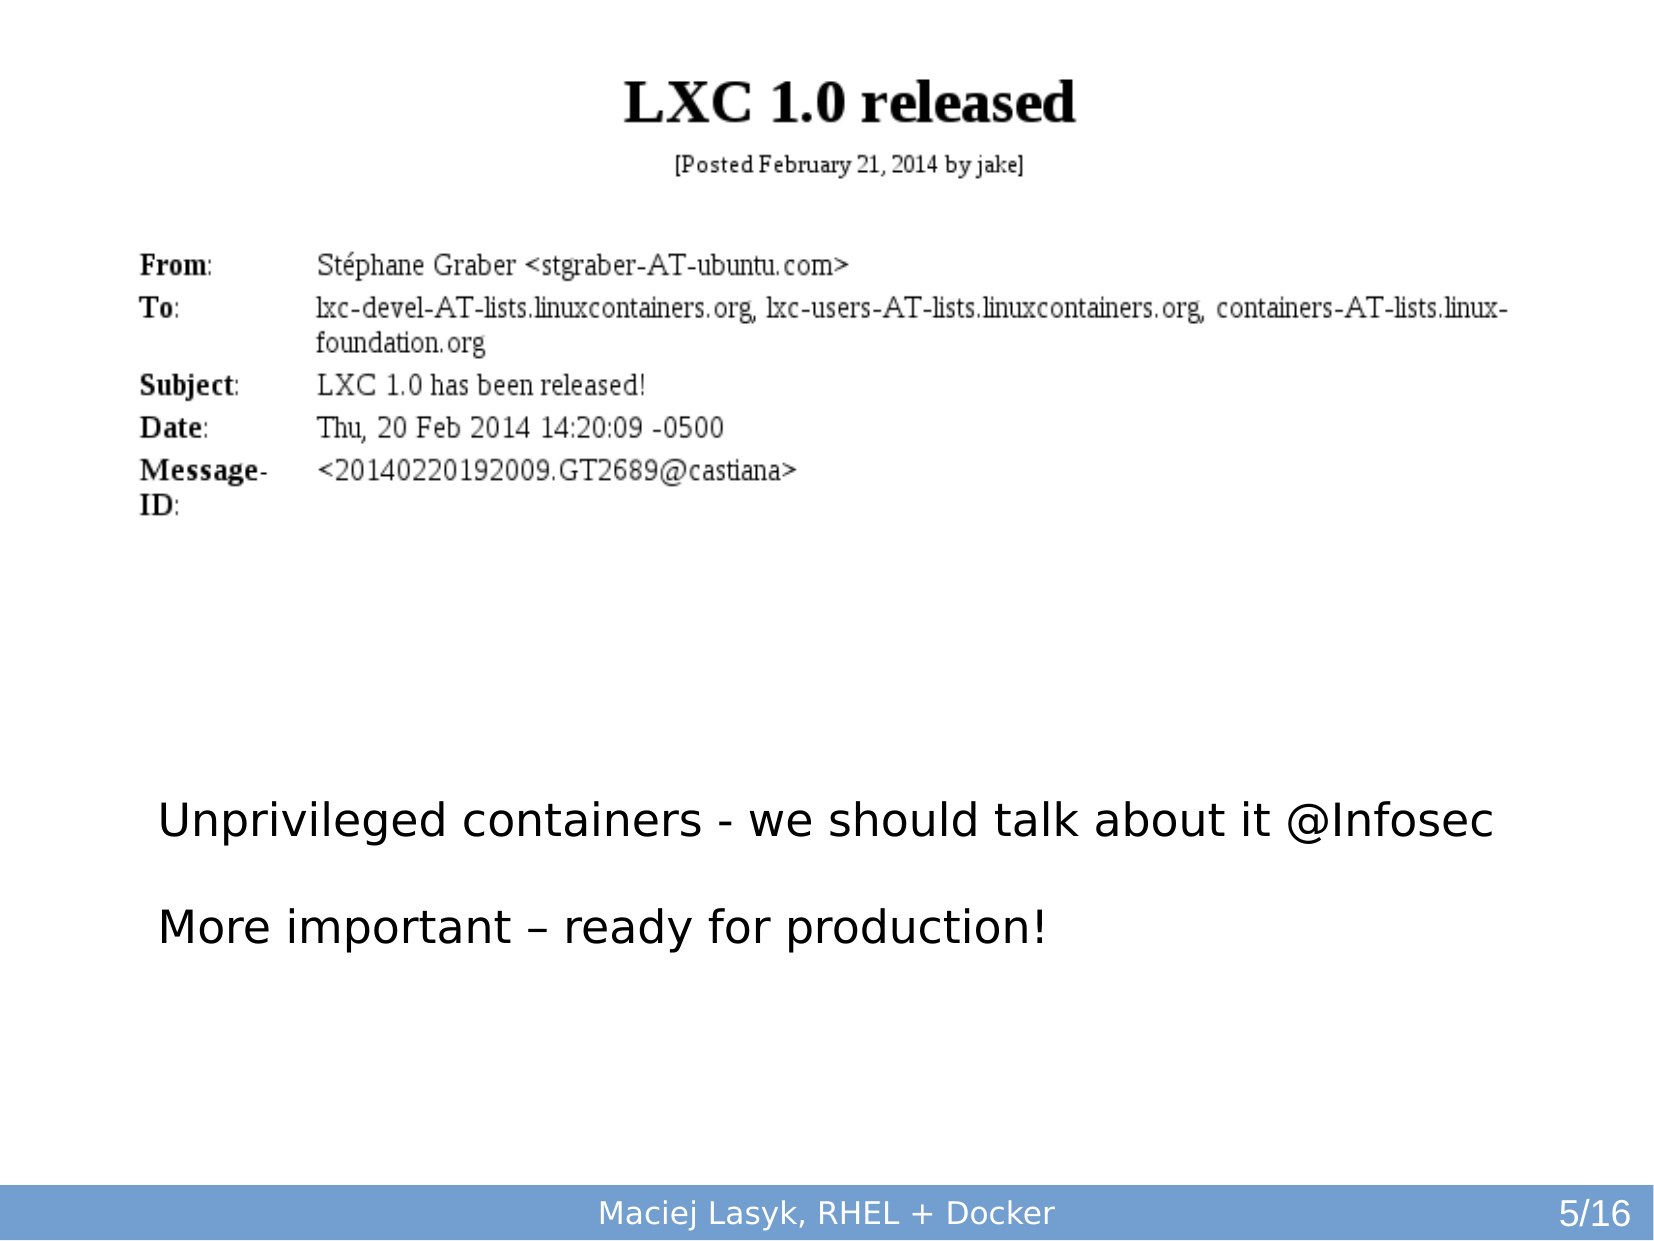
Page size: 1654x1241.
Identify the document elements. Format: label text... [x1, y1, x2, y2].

text_box [0, 1185, 1533, 1241]
text_box Unprivileged containers - we should talk about it @Infosec More important – ready for production! [142, 786, 1511, 962]
text_box 5/16 [1533, 1185, 1647, 1241]
text_box [1647, 1185, 1654, 1241]
picture [128, 49, 1525, 533]
text_box Maciej Lasyk, RHEL + Docker [583, 1188, 1071, 1240]
